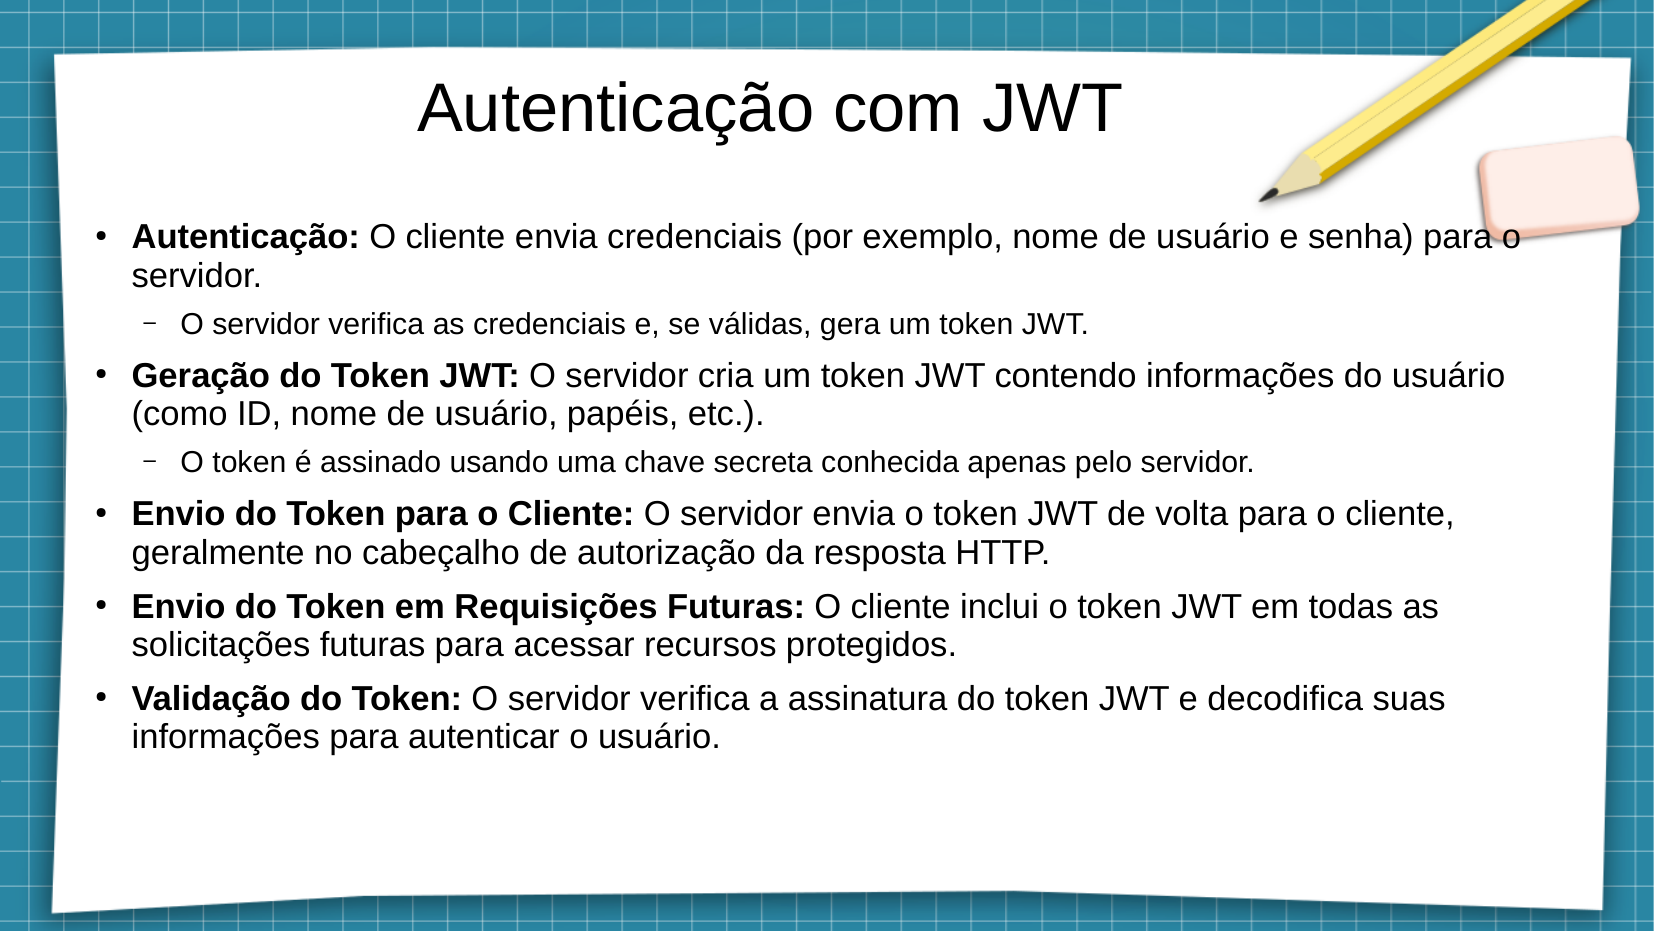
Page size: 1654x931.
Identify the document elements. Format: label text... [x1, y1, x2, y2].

picture [0, 0, 1654, 931]
title Autenticação com JWT [147, 29, 1394, 185]
list Autenticação: O cliente envia credenciais (por exemplo, nome de usuário e senha) para o servidor. O servidor verifica as credenciais e, se válidas, gera um token JWT. Geração do Token JWT: O servidor cria um token JWT contendo informações do usuário (como ID, nome de usuário, papéis, etc.). O token é assinado usando uma chave secreta conhecida apenas pelo servidor. Envio do Token para o Cliente: O servidor envia o token JWT de volta para o cliente, geralmente no cabeçalho de autorização da resposta HTTP. Envio do Token em Requisições Futuras: O cliente inclui o token JWT em todas as solicitações futuras para acessar recursos protegidos. Validação do Token: O servidor verifica a assinatura do token JWT e decodifica suas informações para autenticar o usuário. [82, 217, 1571, 758]
